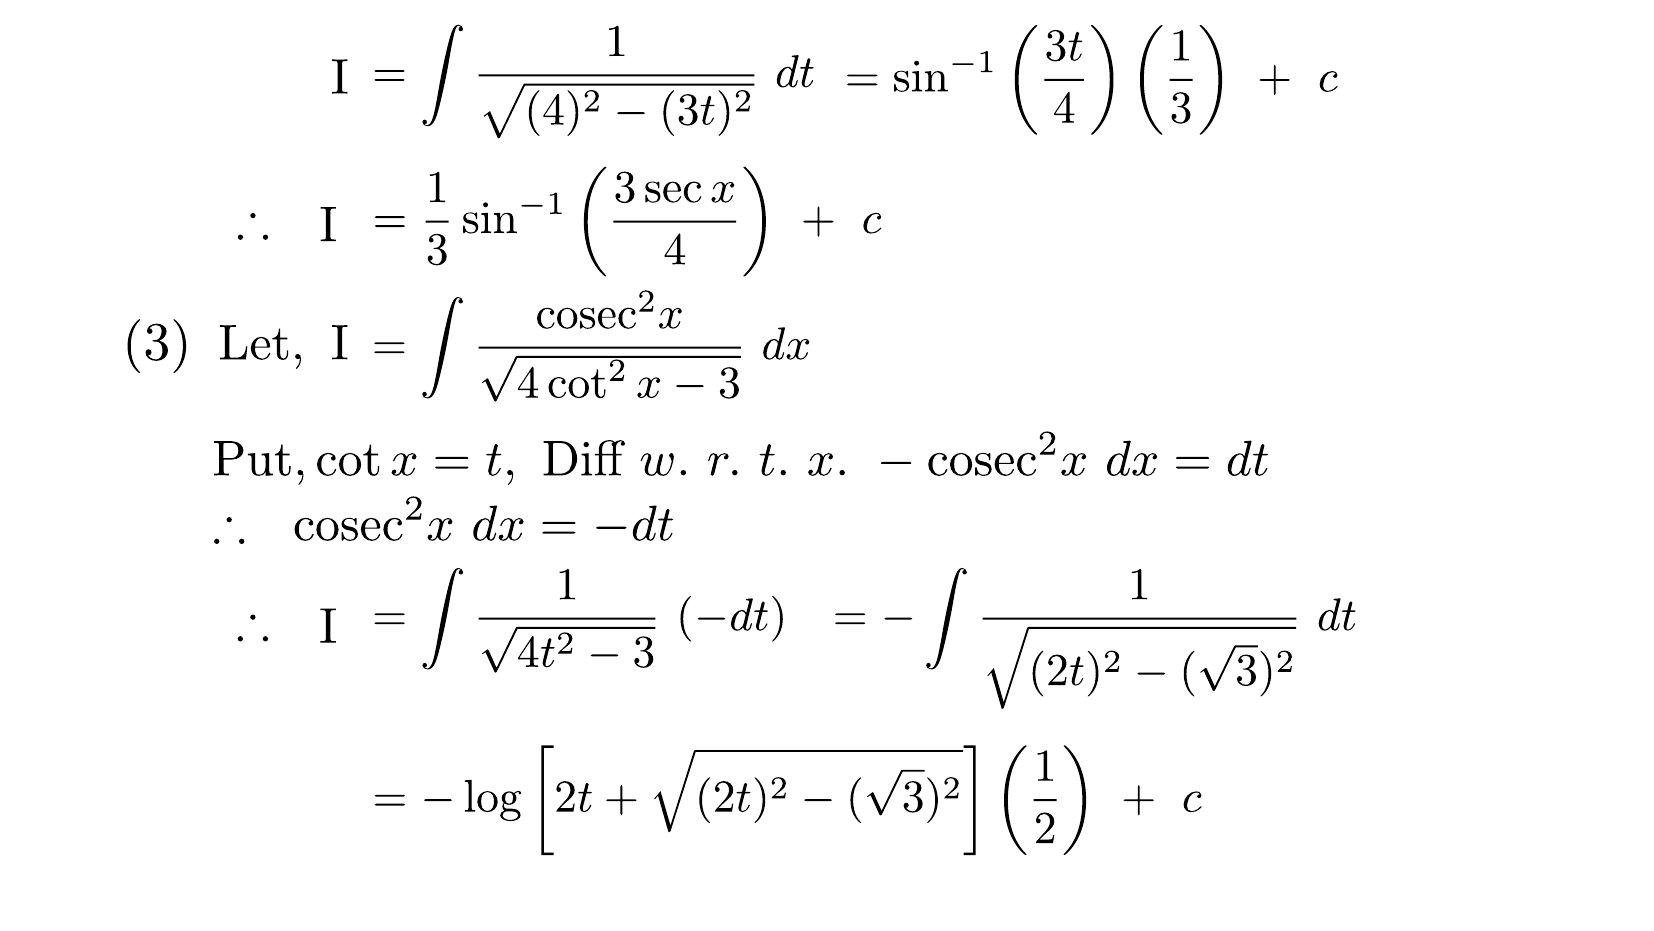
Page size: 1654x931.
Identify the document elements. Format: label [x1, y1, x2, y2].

text_box [214, 496, 674, 545]
text_box [237, 614, 269, 642]
text_box [846, 25, 1338, 135]
text_box [373, 24, 814, 139]
text_box [237, 212, 269, 240]
text_box [214, 431, 1269, 485]
title [47, 36, 1607, 898]
text_box [332, 59, 348, 94]
text_box [834, 567, 1356, 710]
text_box [320, 608, 336, 643]
text_box [373, 290, 810, 402]
text_box [332, 325, 348, 360]
text_box [374, 745, 1202, 856]
text_box [374, 567, 783, 673]
text_box [124, 319, 187, 374]
text_box [374, 166, 882, 277]
text_box [320, 206, 336, 242]
text_box [219, 325, 302, 369]
